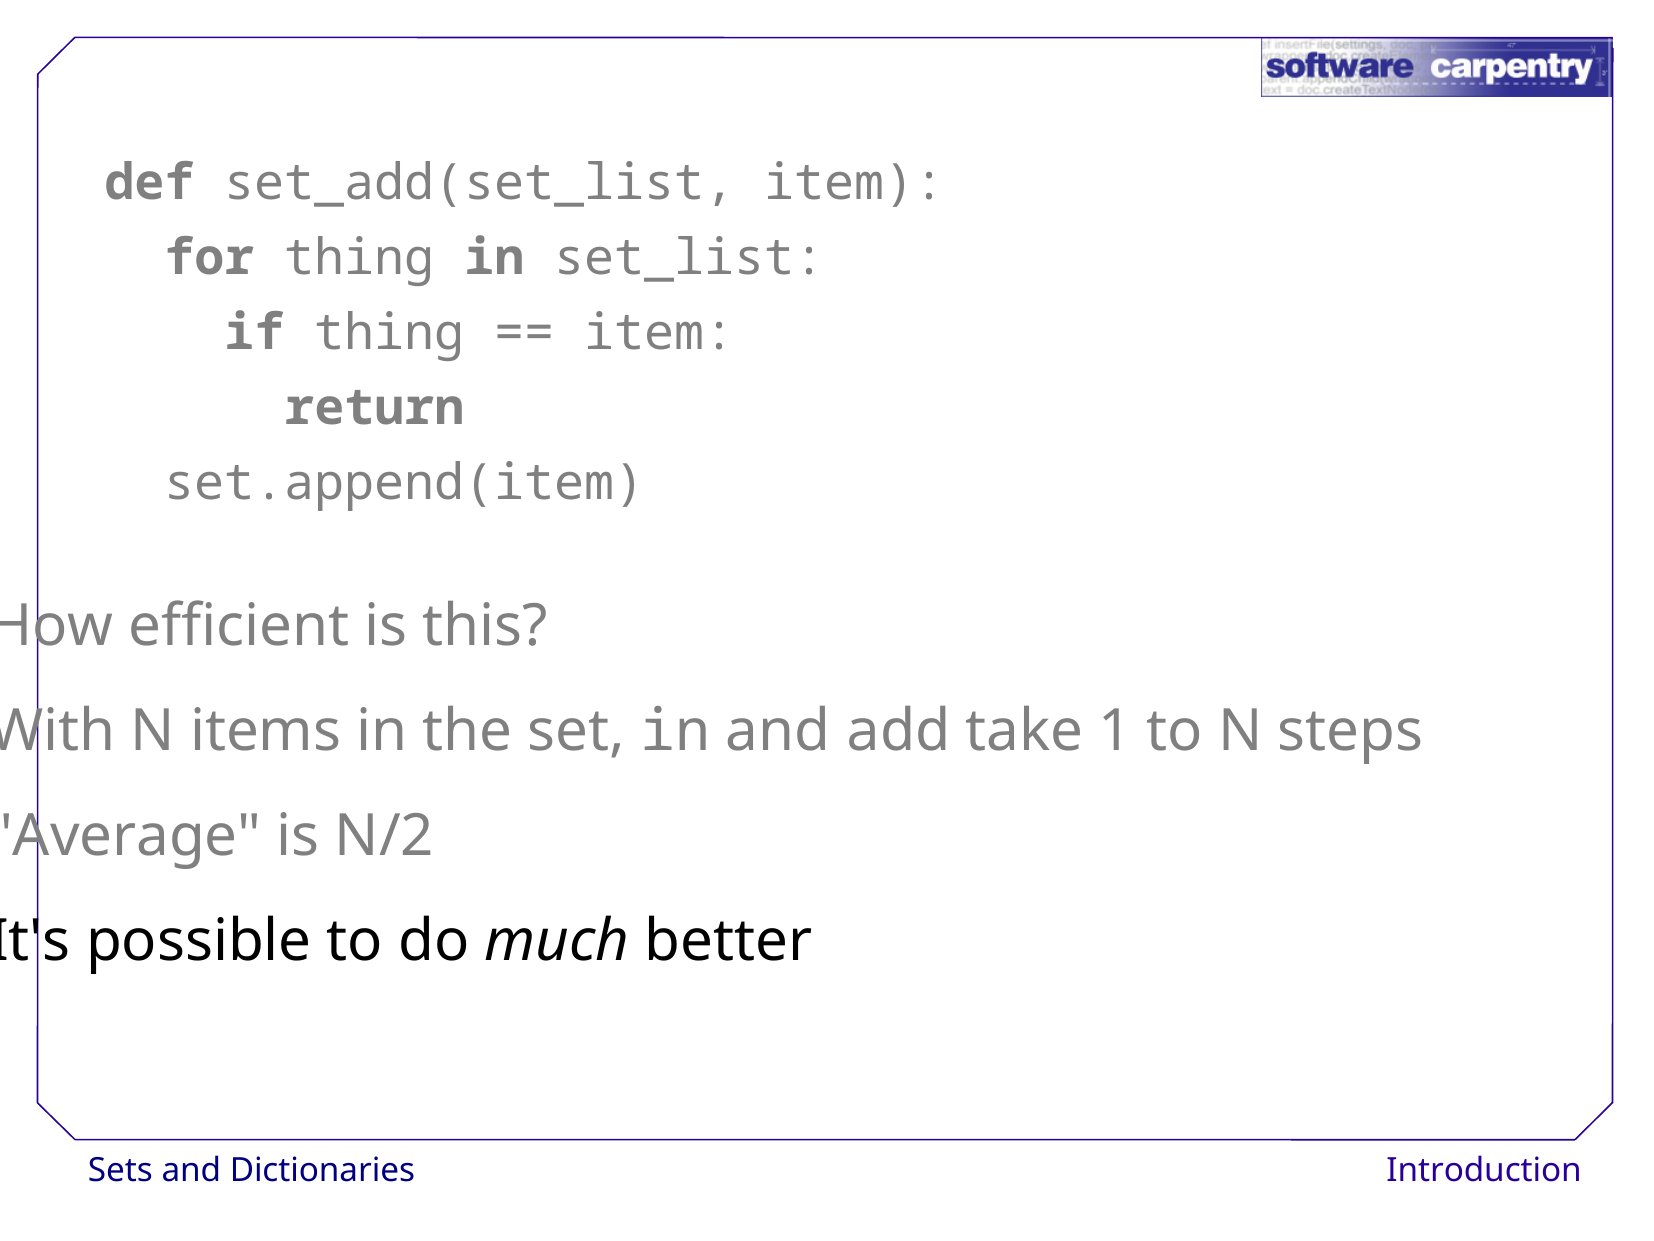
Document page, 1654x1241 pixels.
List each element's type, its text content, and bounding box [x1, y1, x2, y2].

text_box How efficient is this? With N items in the set, in and add take 1 to N steps "Average" is N/2 It's possible to do much better [0, 544, 1589, 980]
text_box def set_add(set_list, item): for thing in set_list: if thing == item: return set.append(item) [89, 126, 1512, 535]
picture [1261, 39, 1613, 97]
